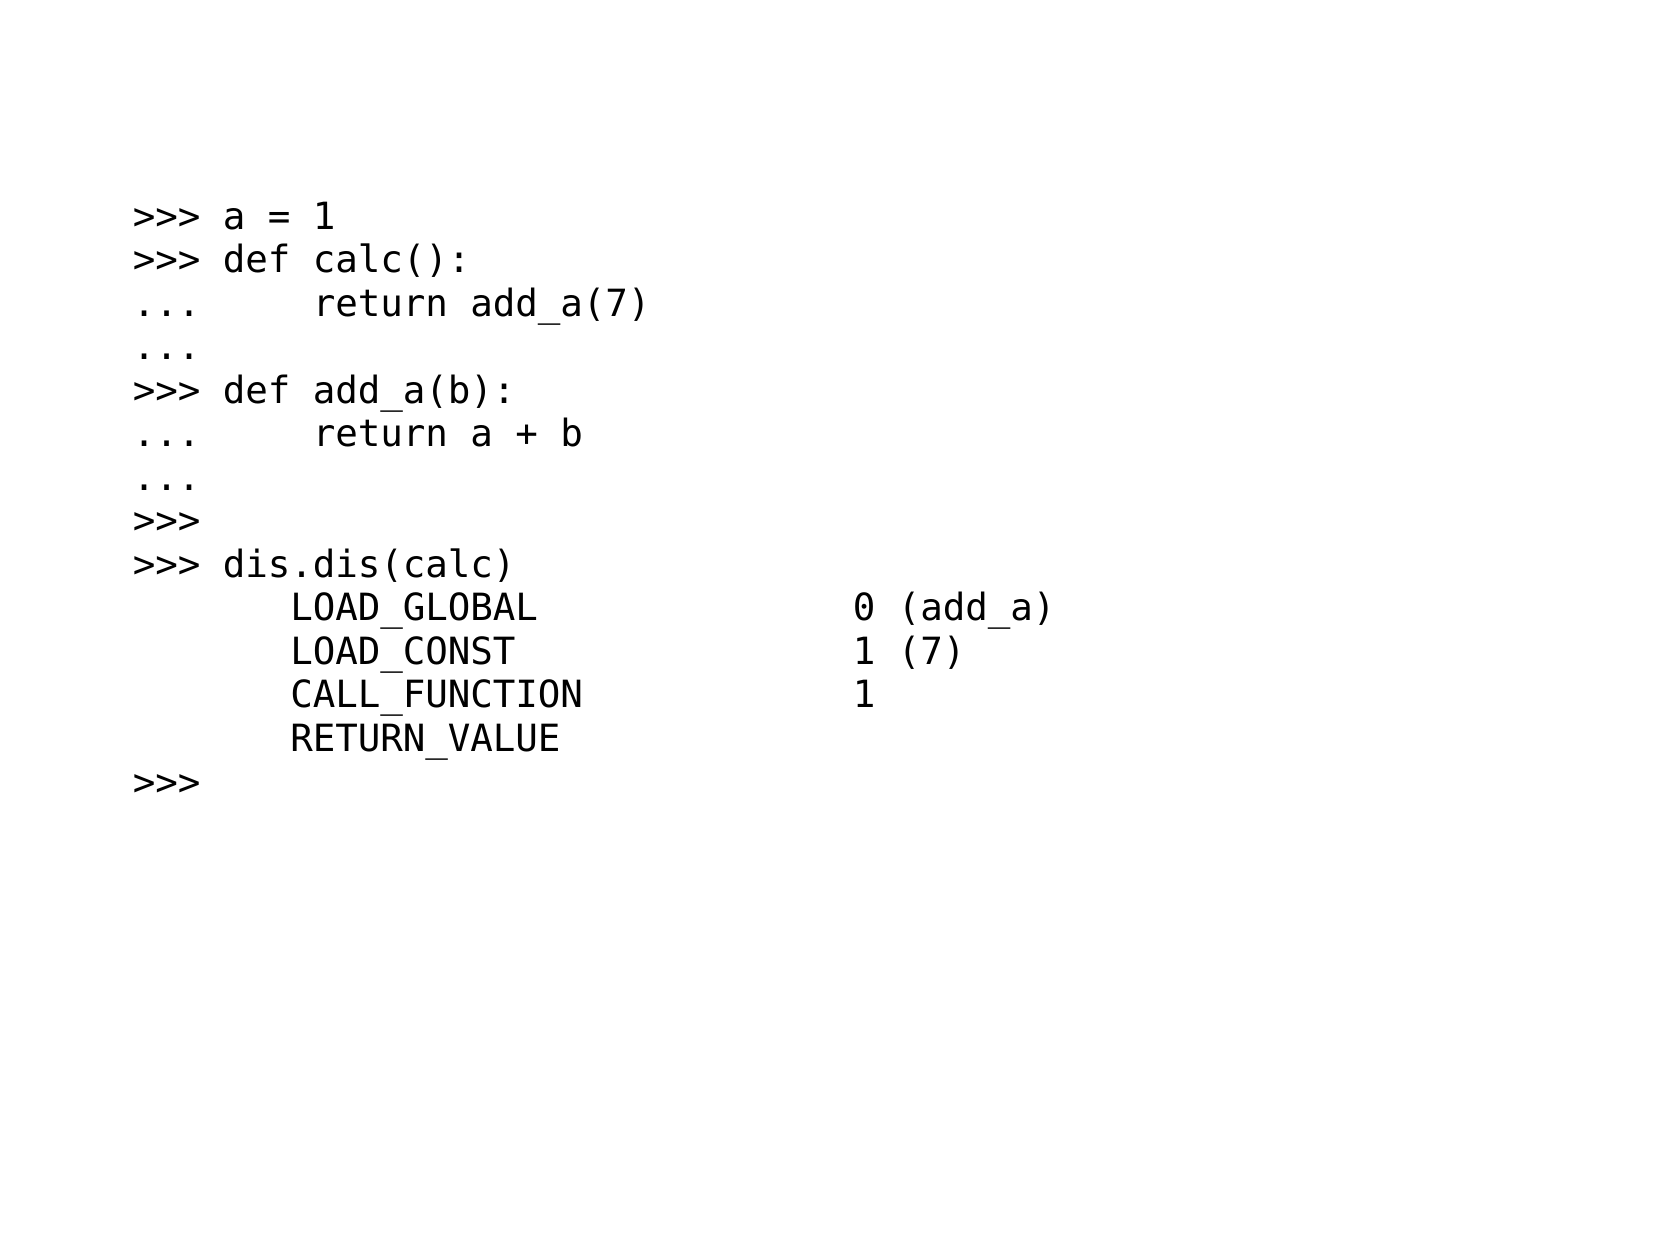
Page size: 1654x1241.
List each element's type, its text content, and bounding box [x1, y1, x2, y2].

text_box >>> a = 1 >>> def calc(): ... return add_a(7) ... >>> def add_a(b): ... return a + b ... >>> >>> dis.dis(calc) LOAD_GLOBAL 0 (add_a) LOAD_CONST 1 (7) CALL_FUNCTION 1 RETURN_VALUE >>> [118, 187, 1625, 1073]
